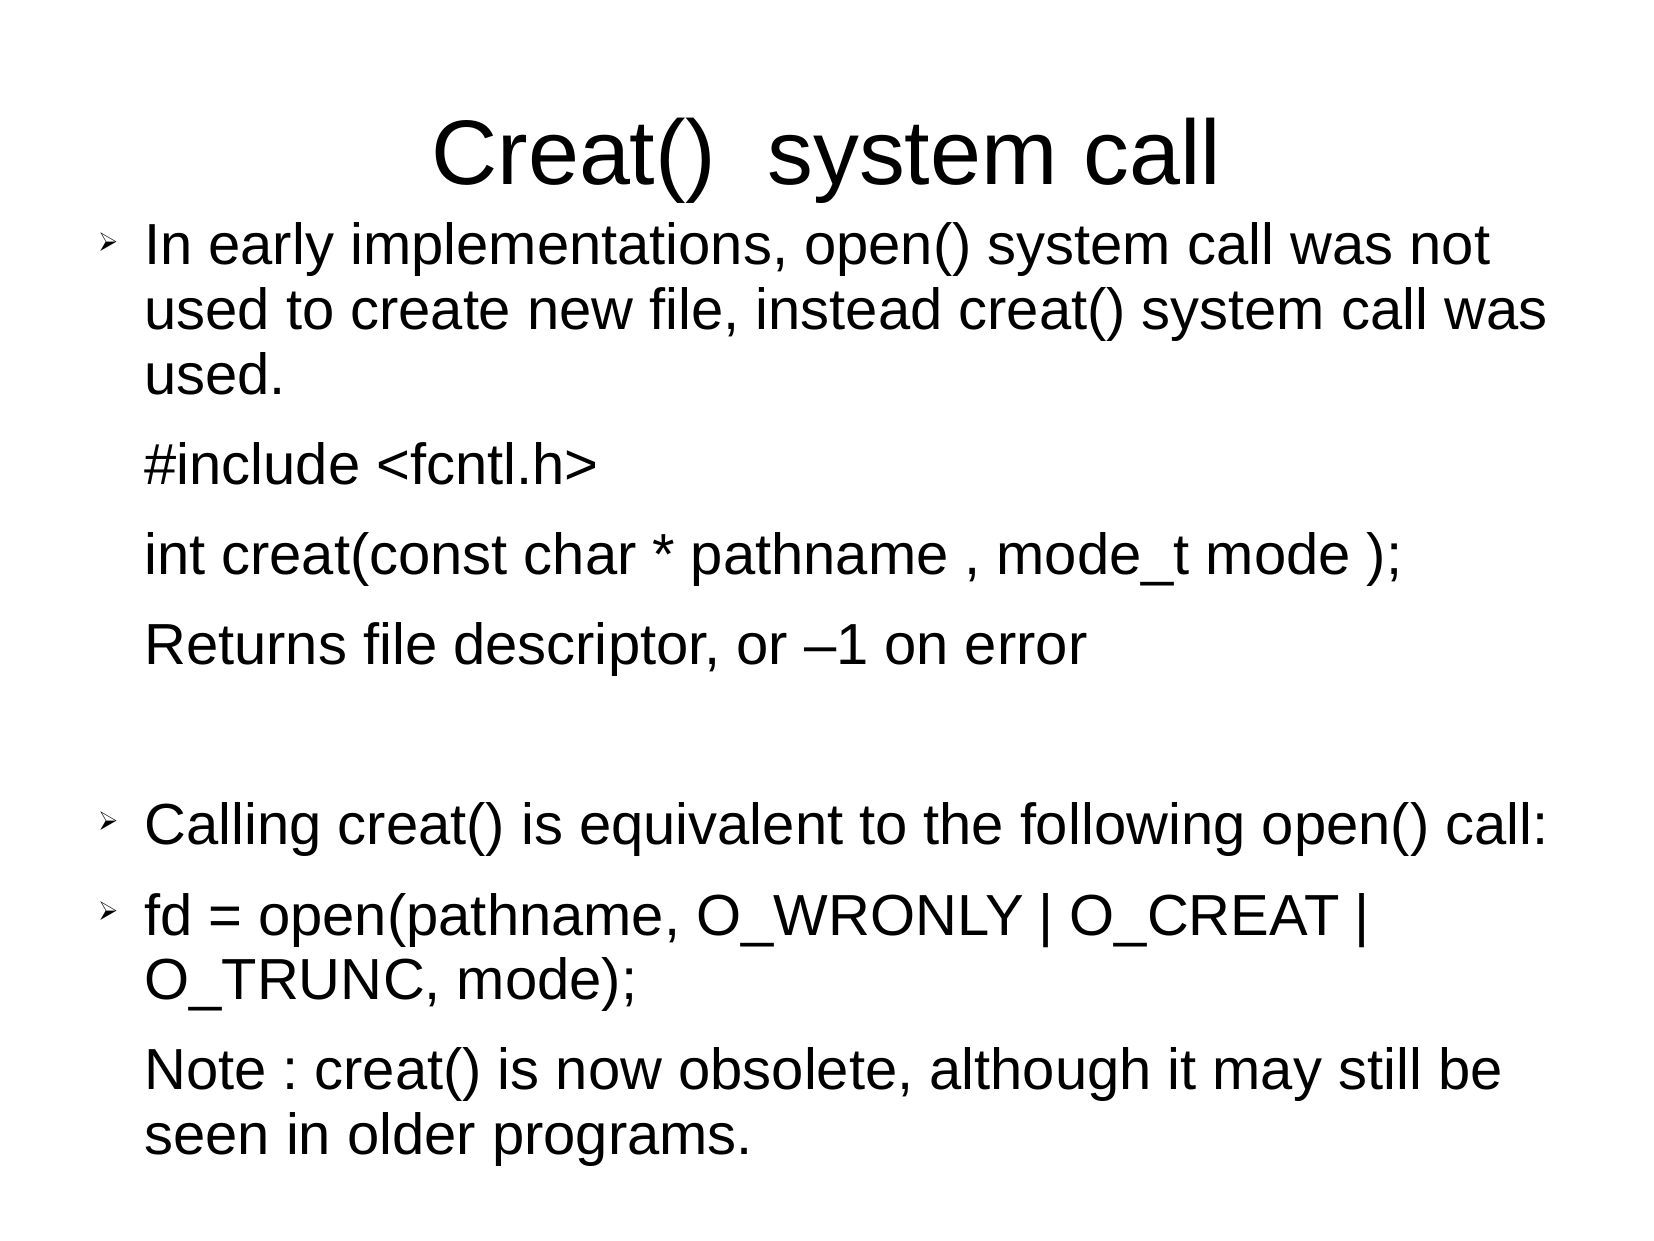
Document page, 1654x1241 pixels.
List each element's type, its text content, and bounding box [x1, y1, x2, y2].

title Creat() system call [82, 49, 1571, 212]
list In early implementations, open() system call was not used to create new file, instead creat() system call was used. #include <fcntl.h> int creat(const char * pathname , mode_t mode ); Returns file descriptor, or –1 on error Calling creat() is equivalent to the following open() call: fd = open(pathname, O_WRONLY | O_CREAT | O_TRUNC, mode); Note : creat() is now obsolete, although it may still be seen in older programs. [82, 212, 1571, 1170]
